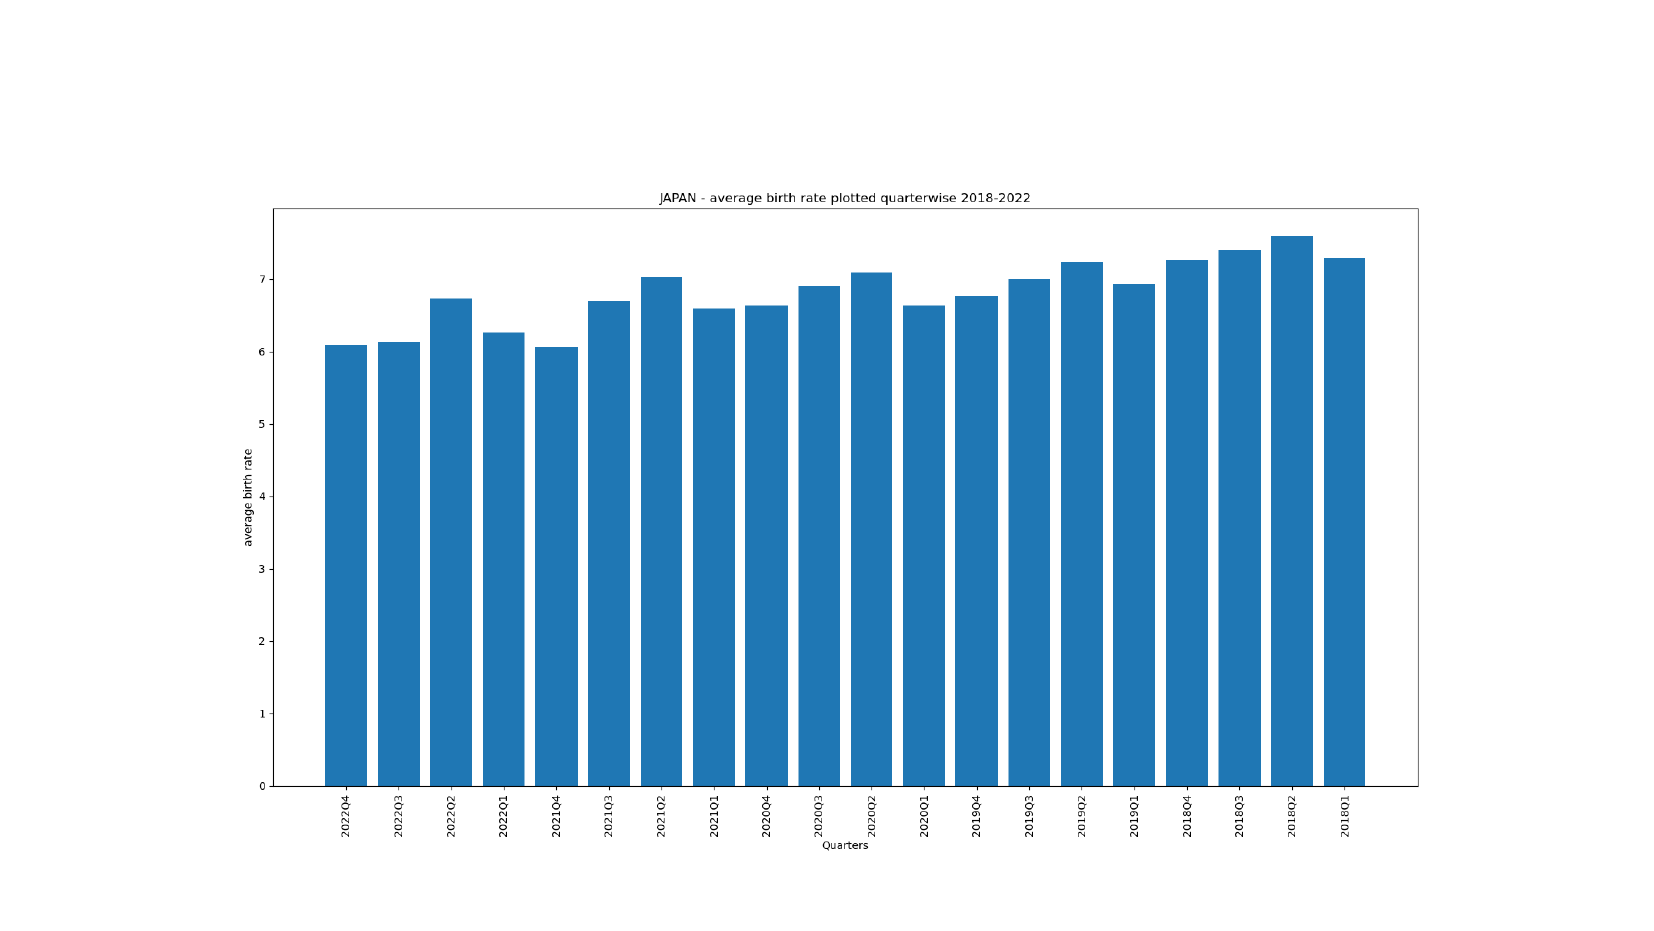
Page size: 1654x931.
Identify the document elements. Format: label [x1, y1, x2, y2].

picture [88, 118, 1565, 868]
